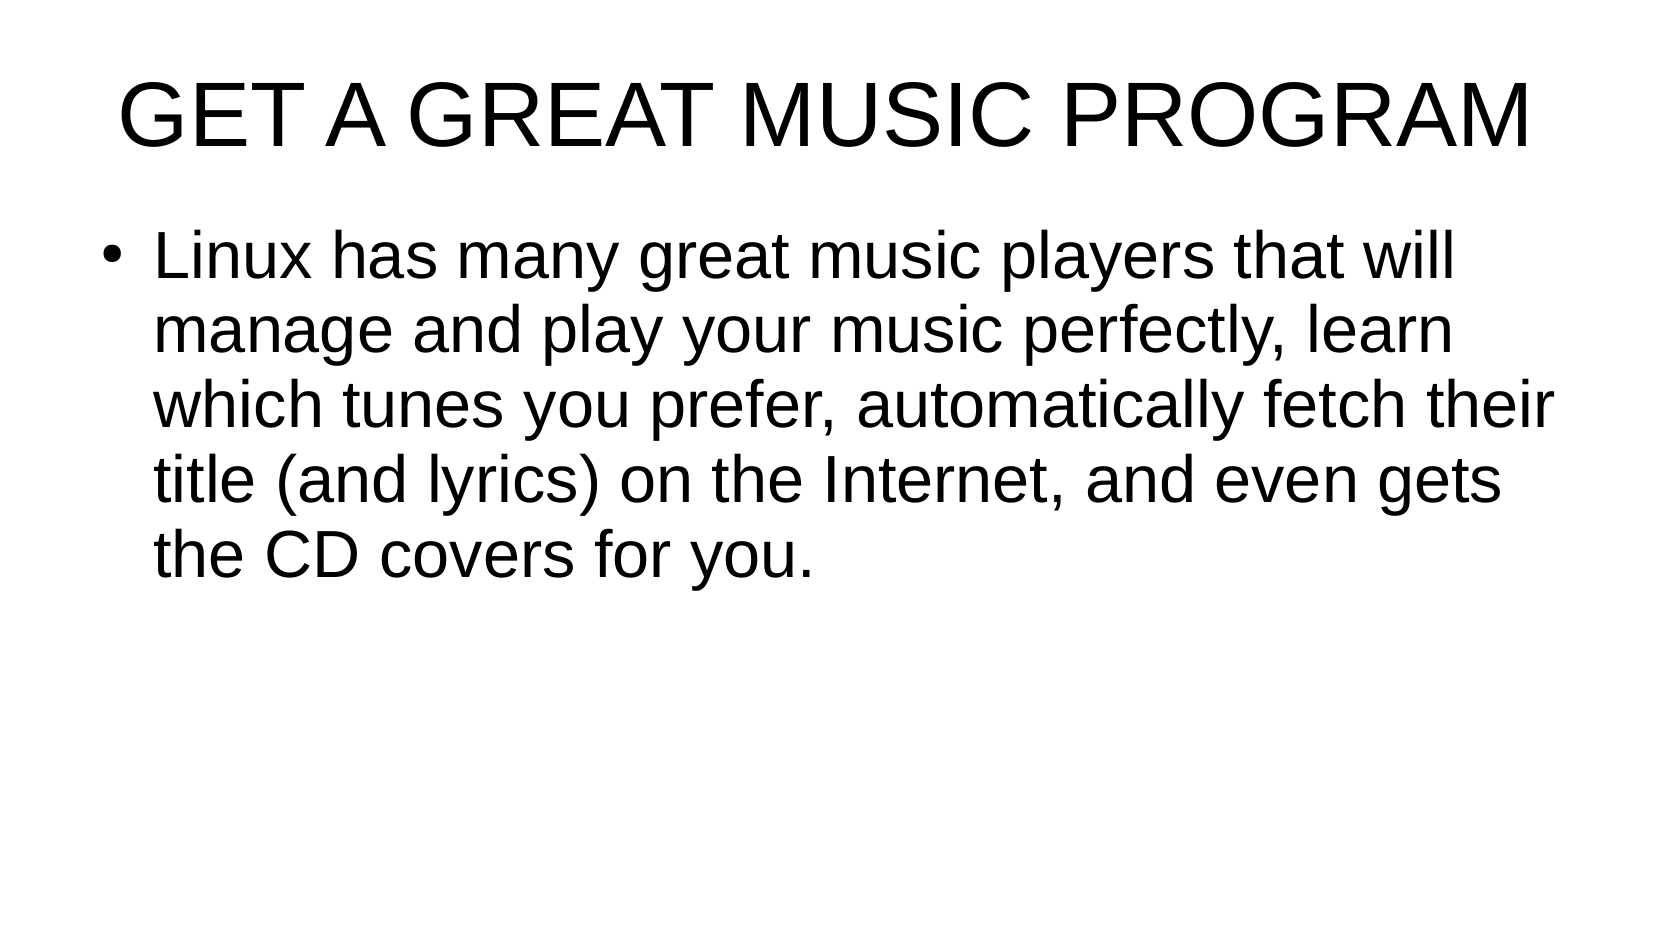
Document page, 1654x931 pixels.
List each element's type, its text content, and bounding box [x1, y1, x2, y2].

list Linux has many great music players that will manage and play your music perfectly, learn which tunes you prefer, automatically fetch their title (and lyrics) on the Internet, and even gets the CD covers for you. [82, 217, 1571, 758]
title GET A GREAT MUSIC PROGRAM [82, 37, 1571, 193]
